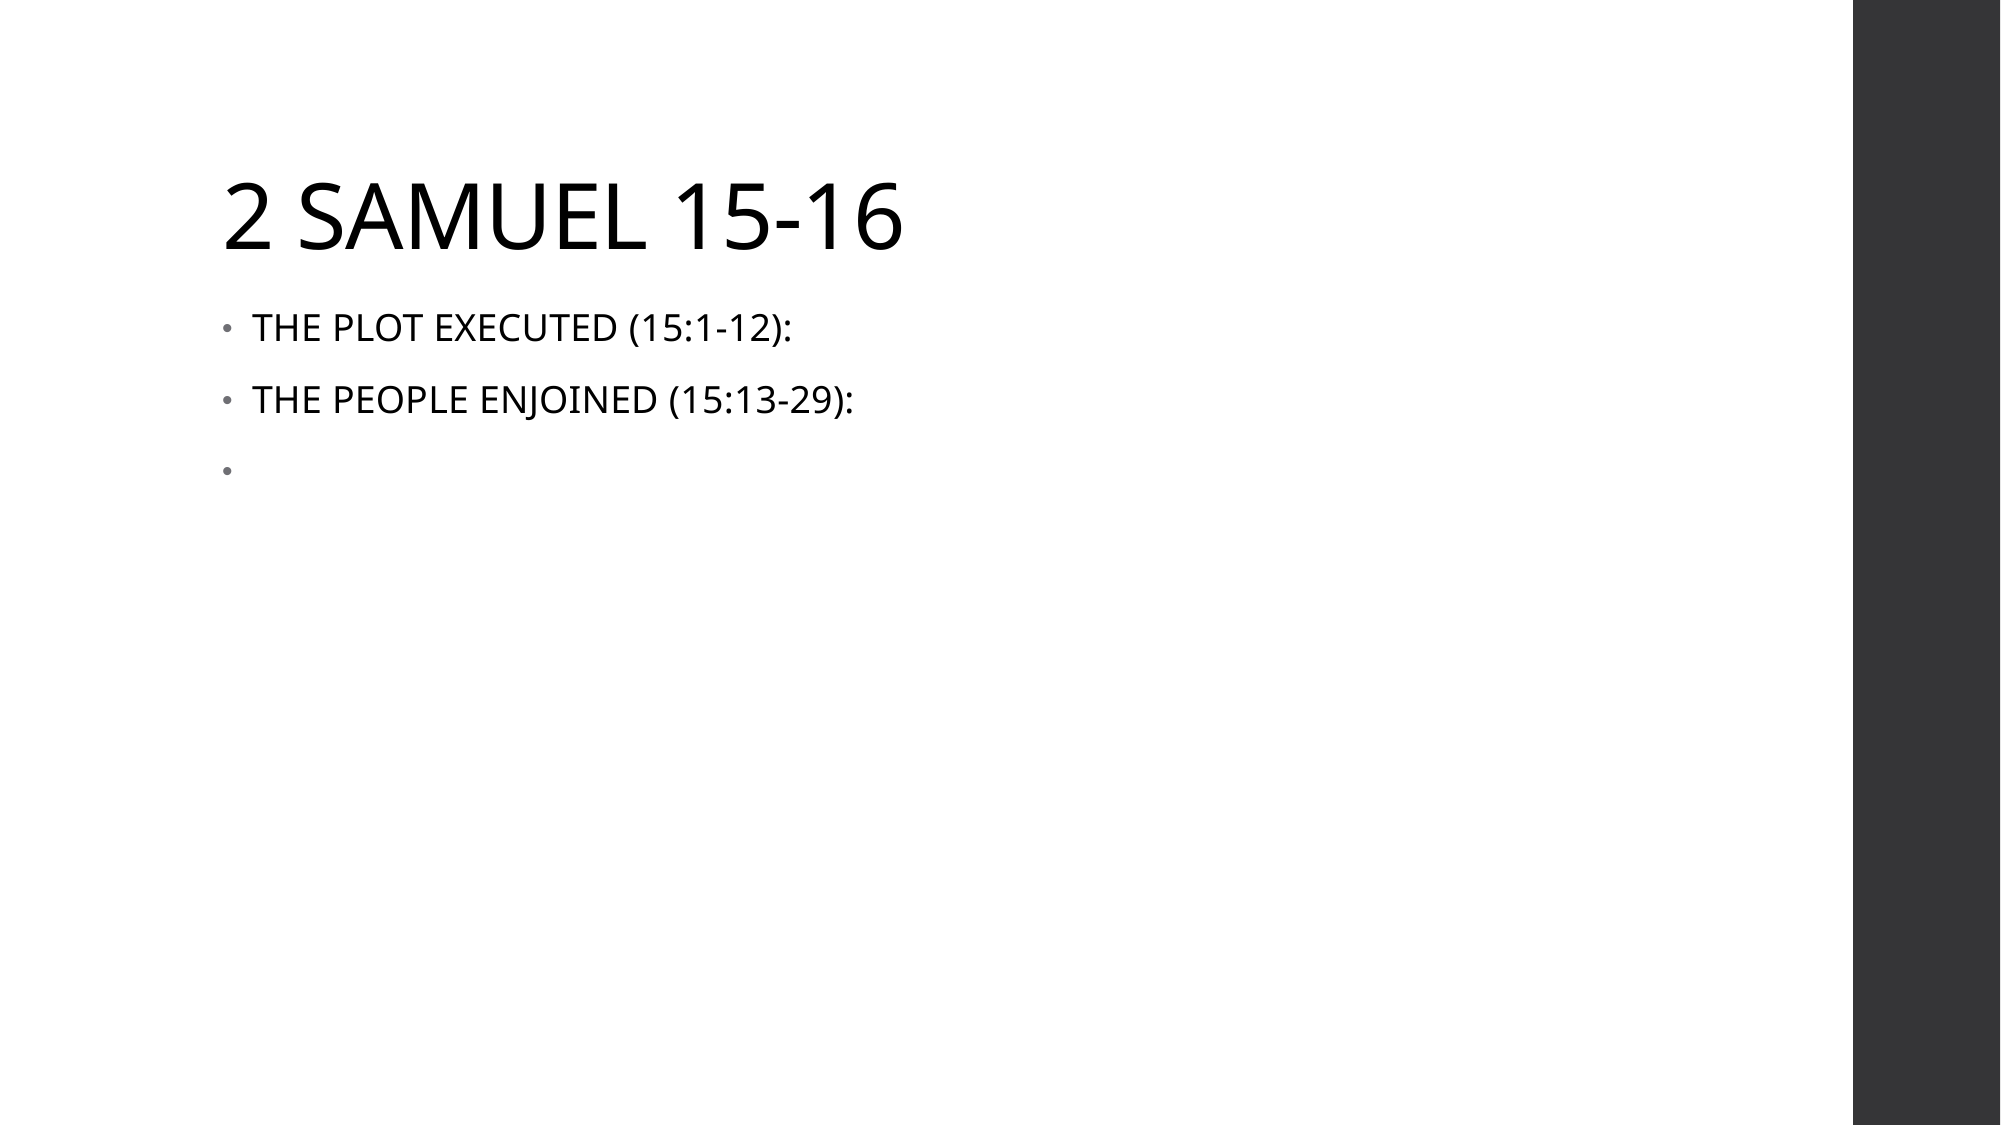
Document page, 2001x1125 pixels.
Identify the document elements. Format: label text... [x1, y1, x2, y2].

list THE PLOT EXECUTED (15:1-12): THE PEOPLE ENJOINED (15:13-29): [206, 299, 1617, 1014]
title 2 SAMUEL 15-16 [206, 60, 1797, 278]
